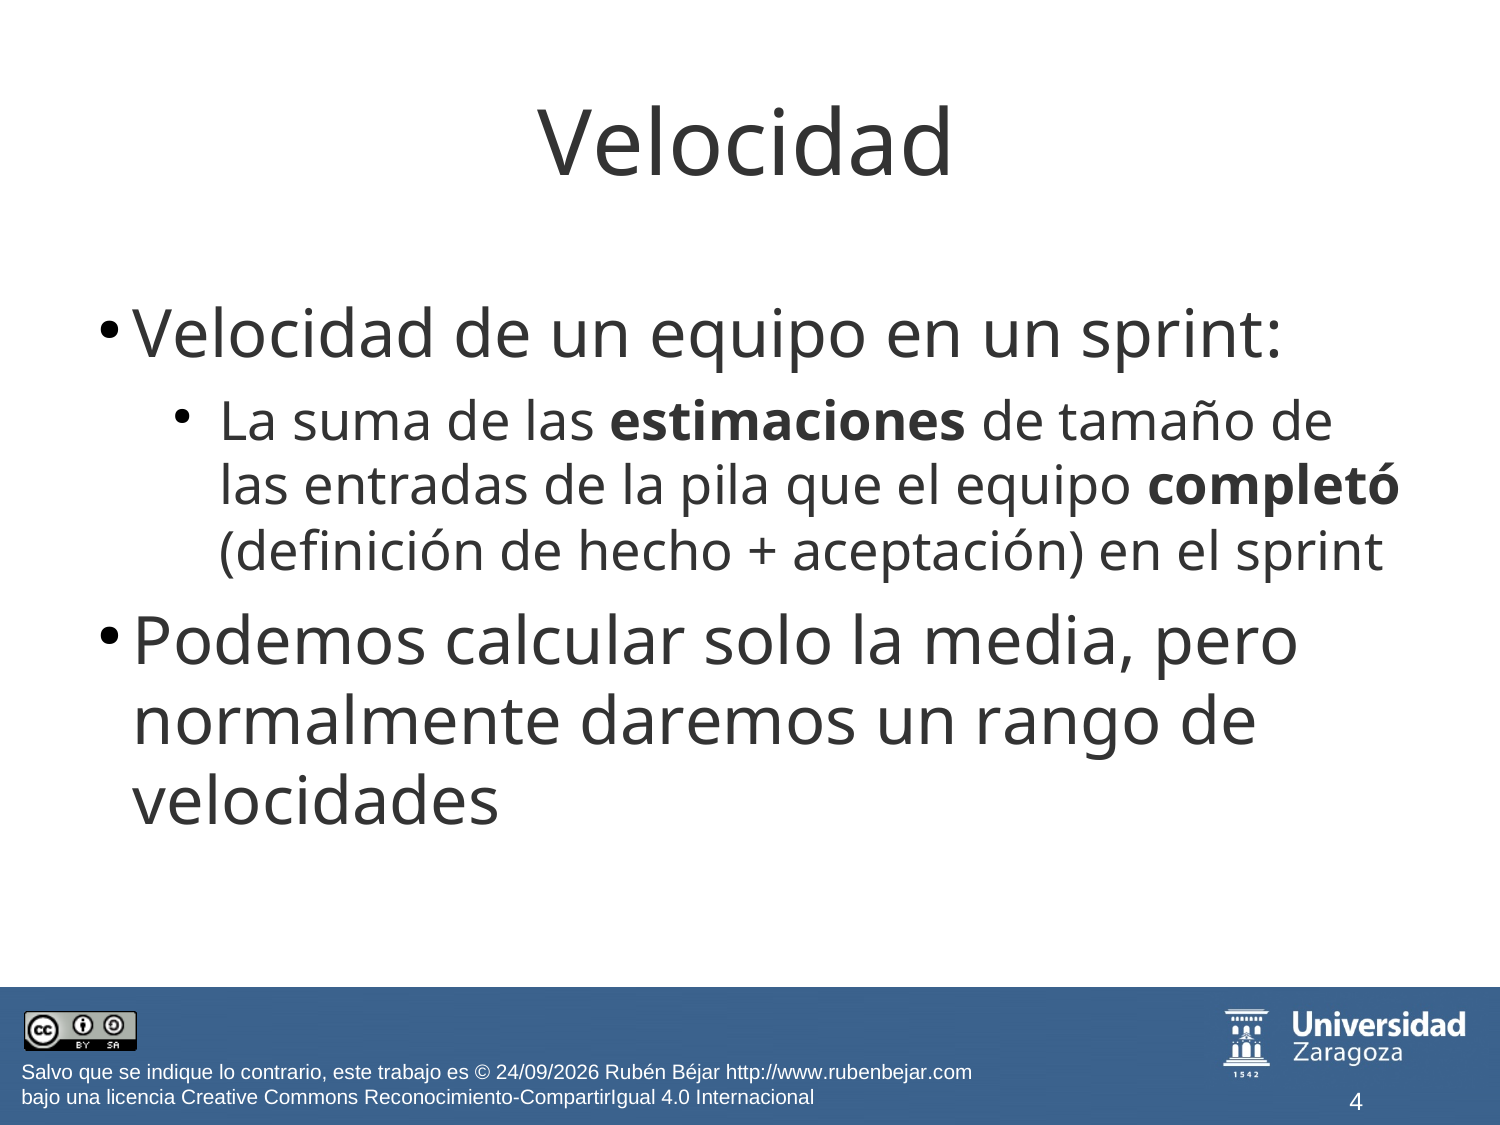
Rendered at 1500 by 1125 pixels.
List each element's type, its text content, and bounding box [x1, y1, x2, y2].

picture [0, 987, 1500, 1125]
list Velocidad de un equipo en un sprint: La suma de las estimaciones de tamaño de las entradas de la pila que el equipo completó (definición de hecho + aceptación) en el sprint Podemos calcular solo la media, pero normalmente daremos un rango de velocidades [82, 283, 1418, 957]
title Velocidad [74, 21, 1420, 257]
